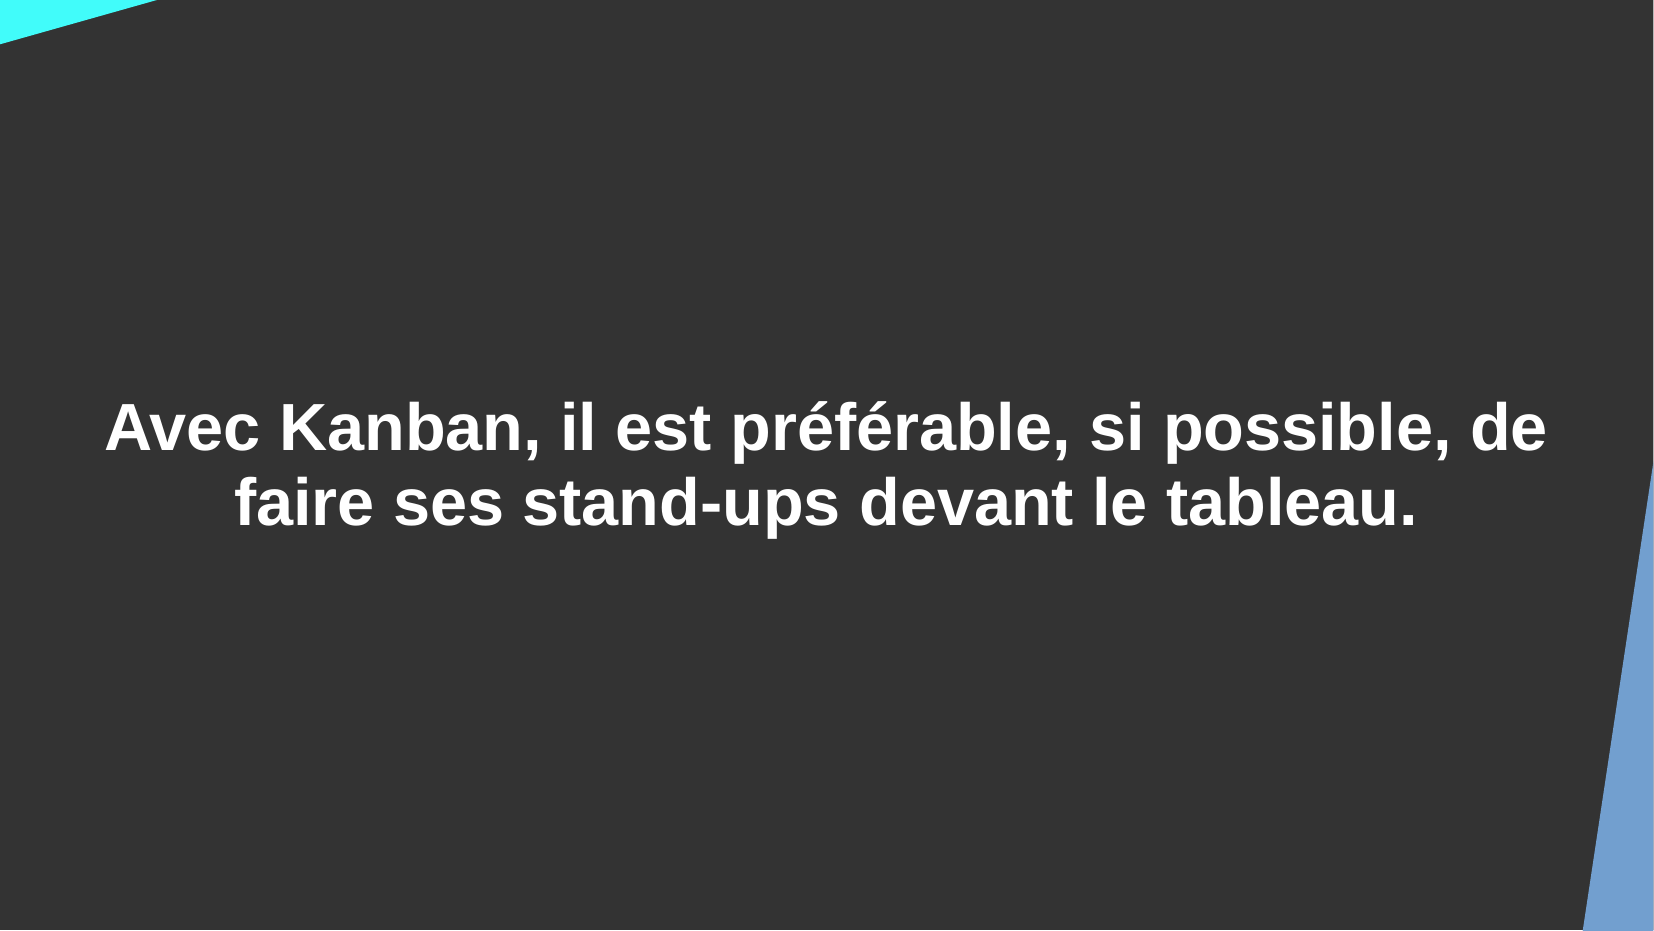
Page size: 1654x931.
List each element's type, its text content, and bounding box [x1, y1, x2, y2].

title Avec Kanban, il est préférable, si possible, de faire ses stand-ups devant le tableau. [31, 352, 1622, 578]
text_box [0, 0, 157, 45]
text_box [1582, 457, 1654, 931]
